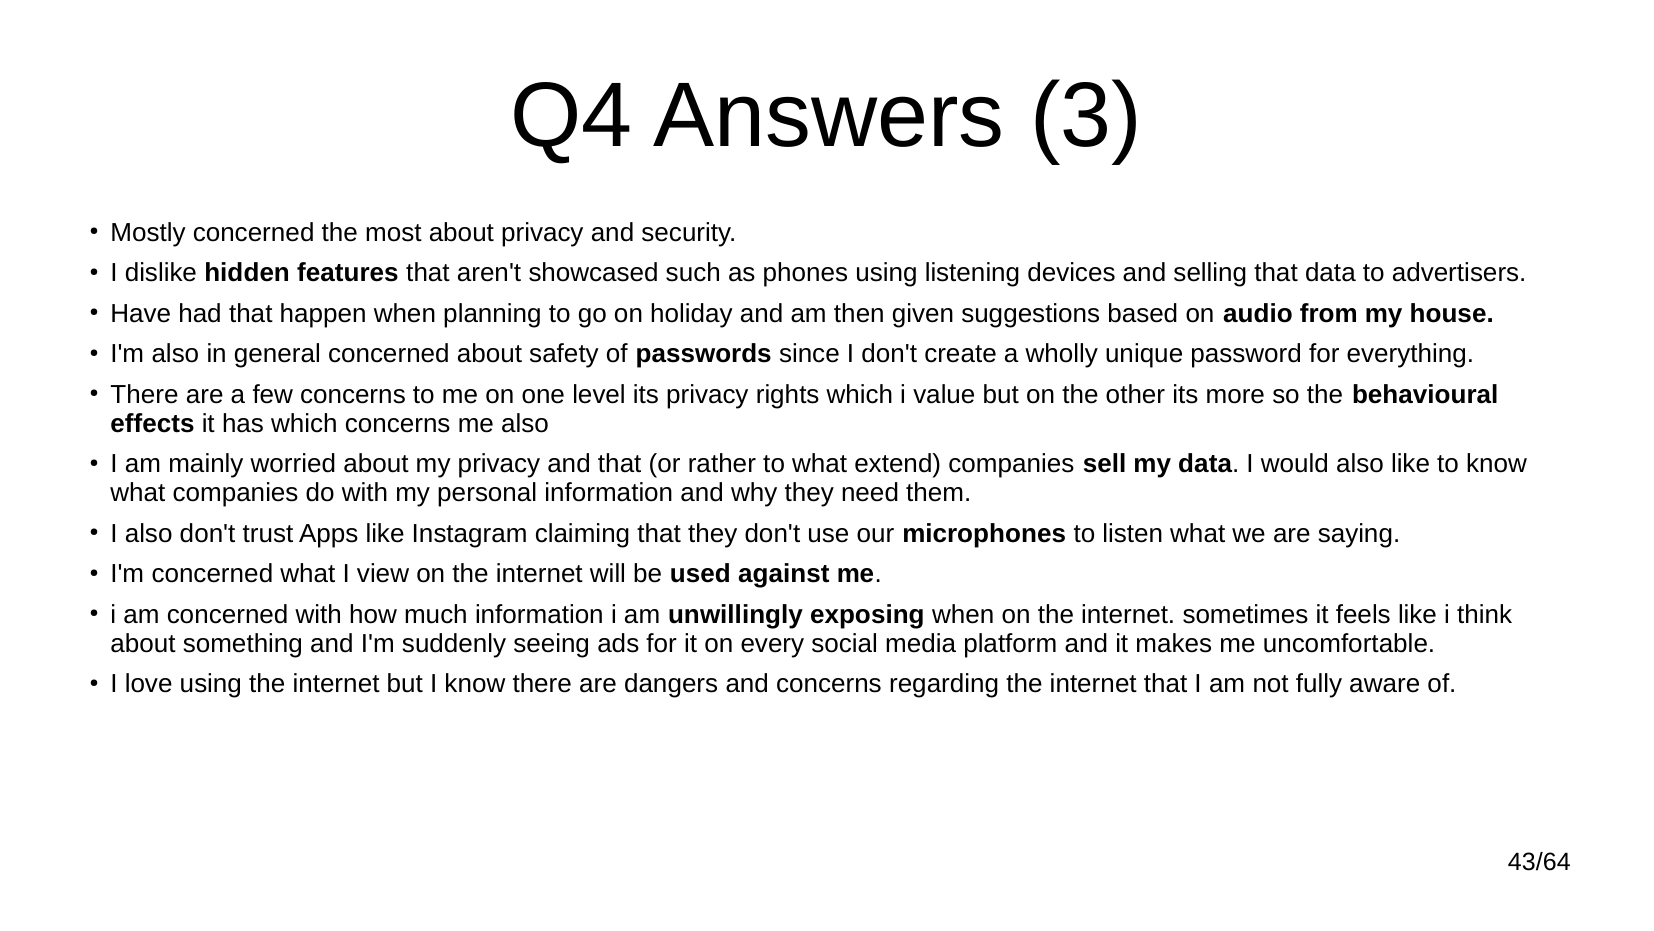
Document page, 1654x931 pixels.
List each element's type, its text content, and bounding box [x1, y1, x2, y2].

list Mostly concerned the most about privacy and security. I dislike hidden features that aren't showcased such as phones using listening devices and selling that data to advertisers. Have had that happen when planning to go on holiday and am then given suggestions based on audio from my house. I'm also in general concerned about safety of passwords since I don't create a wholly unique password for everything. There are a few concerns to me on one level its privacy rights which i value but on the other its more so the behavioural effects it has which concerns me also I am mainly worried about my privacy and that (or rather to what extend) companies sell my data. I would also like to know what companies do with my personal information and why they need them. I also don't trust Apps like Instagram claiming that they don't use our microphones to listen what we are saying. I'm concerned what I view on the internet will be used against me. i am concerned with how much information i am unwillingly exposing when on the internet. sometimes it feels like i think about something and I'm suddenly seeing ads for it on every social media platform and it makes me uncomfortable. I love using the internet but I know there are dangers and concerns regarding the internet that I am not fully aware of. [82, 217, 1571, 758]
title Q4 Answers (3) [82, 37, 1571, 193]
